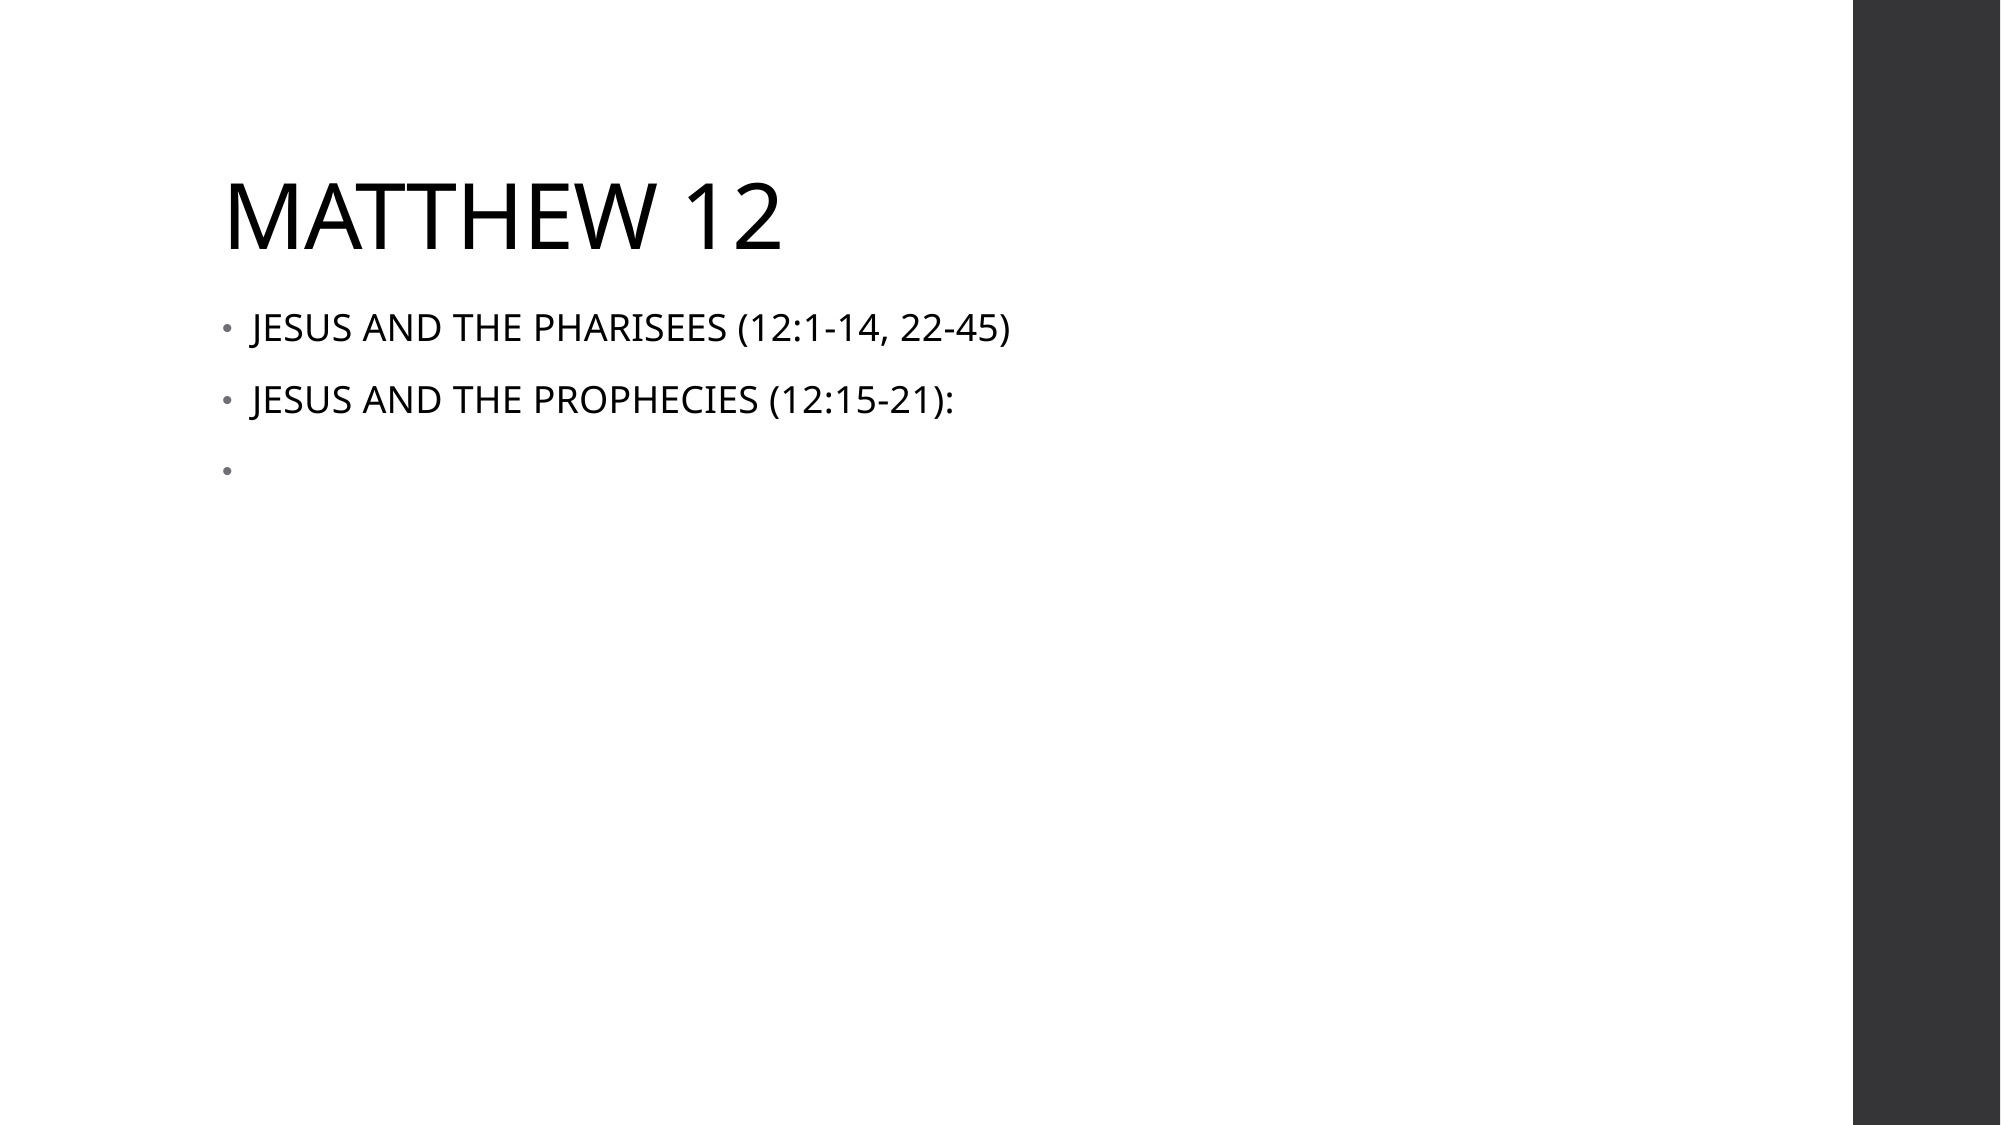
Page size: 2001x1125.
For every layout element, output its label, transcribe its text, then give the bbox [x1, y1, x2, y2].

list JESUS AND THE PHARISEES (12:1-14, 22-45) JESUS AND THE PROPHECIES (12:15-21): [206, 299, 1617, 1014]
title MATTHEW 12 [206, 60, 1797, 278]
